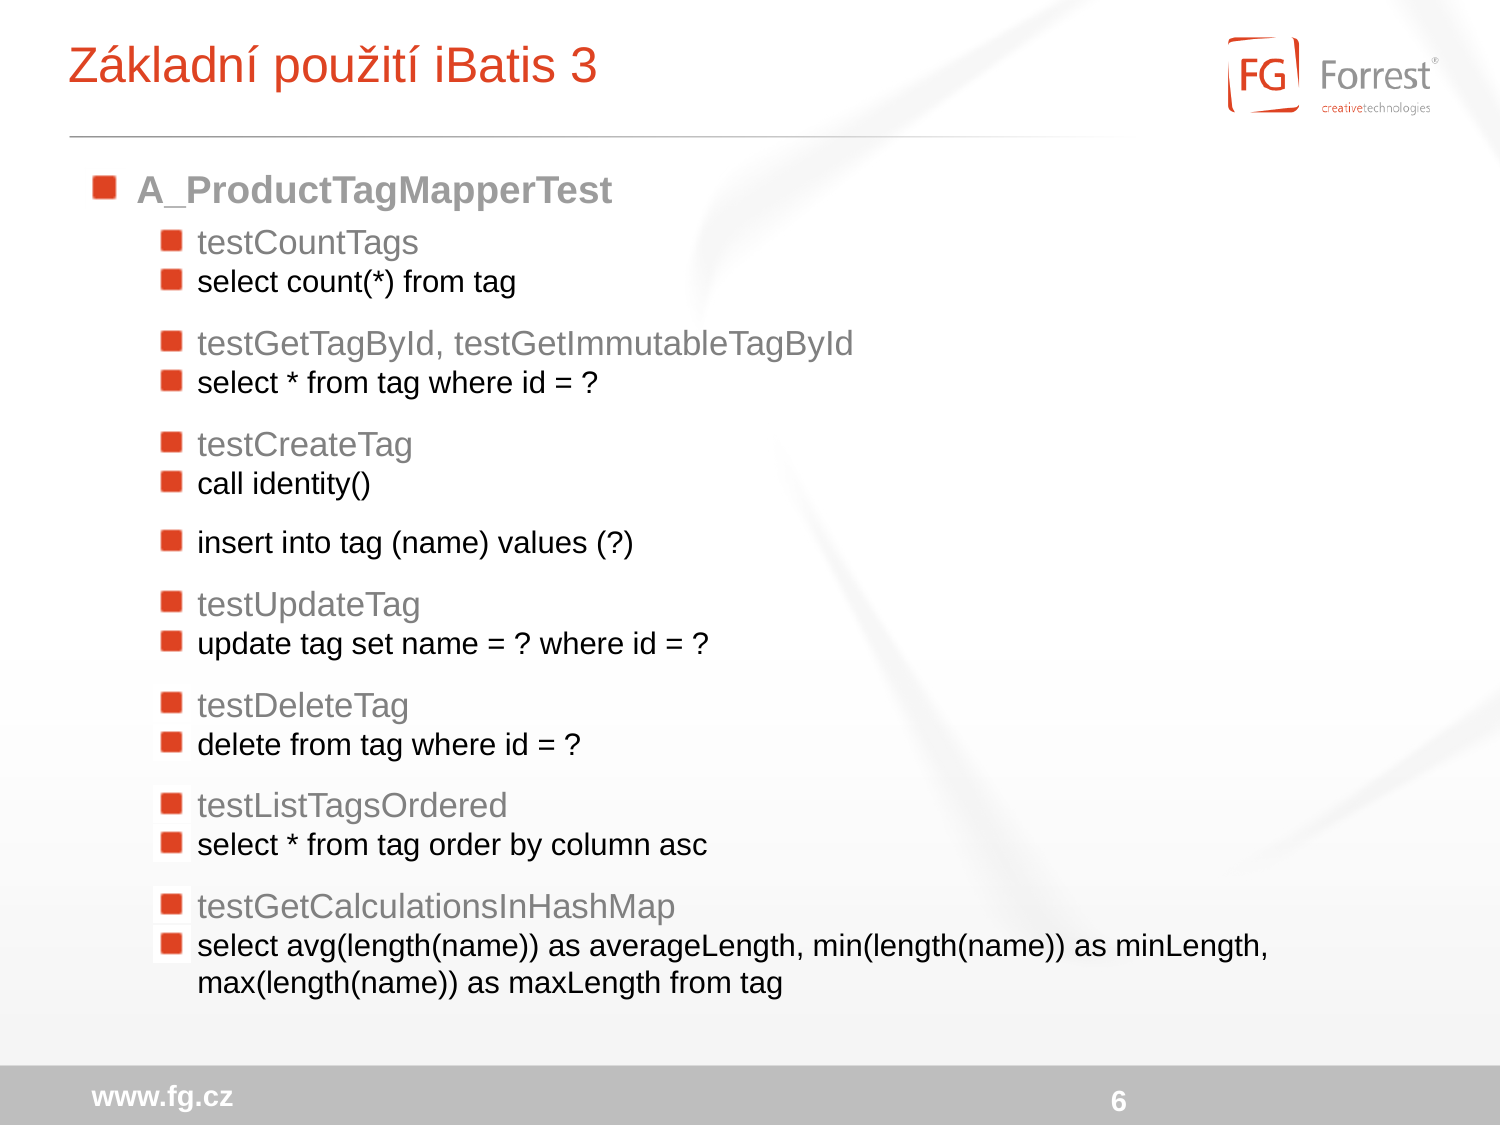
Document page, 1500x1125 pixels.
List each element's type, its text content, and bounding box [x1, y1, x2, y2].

footer www.fg.cz [76, 1070, 951, 1125]
picture [0, 0, 1500, 1125]
list A_ProductTagMapperTest testCountTags select count(*) from tag testGetTagById, testGetImmutableTagById select * from tag where id = ? testCreateTag call identity() insert into tag (name) values (?) testUpdateTag update tag set name = ? where id = ? testDeleteTag delete from tag where id = ? testListTagsOrdered select * from tag order by column asc testGetCalculationsInHashMap select avg(length(name)) as averageLength, min(length(name)) as minLength, max(length(name)) as maxLength from tag [69, 157, 1420, 1013]
slide_number <číslo> [1096, 1074, 1454, 1125]
title Základní použití iBatis 3 [53, 24, 1212, 150]
